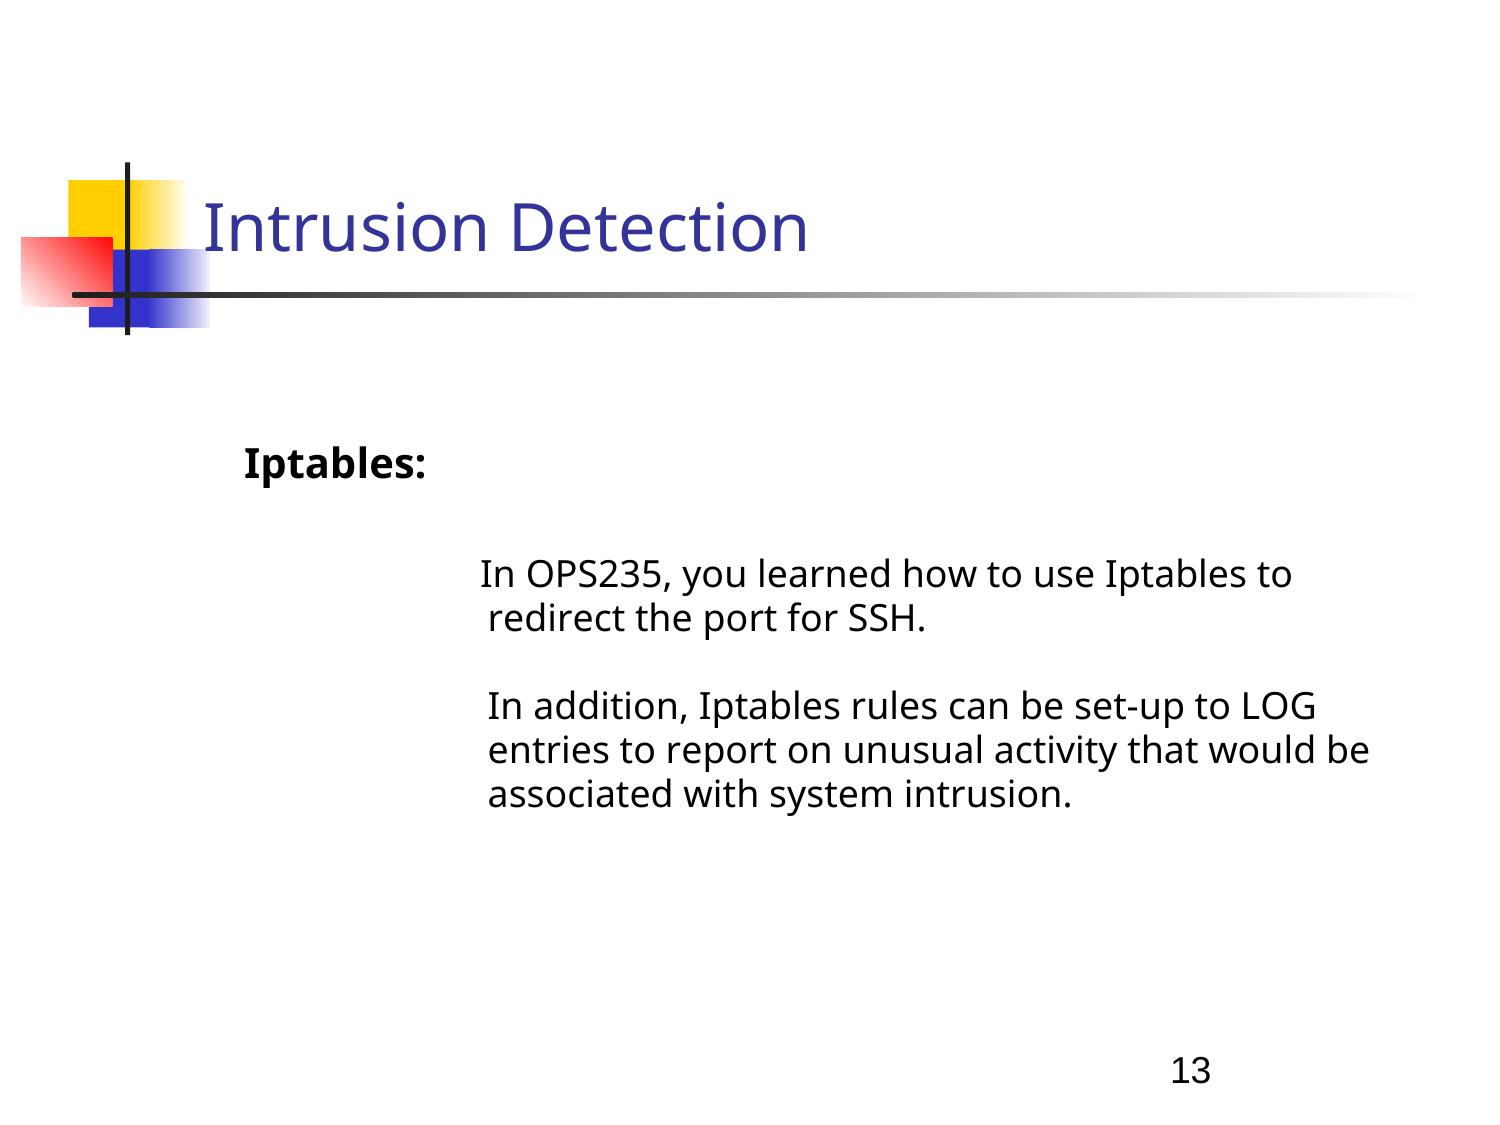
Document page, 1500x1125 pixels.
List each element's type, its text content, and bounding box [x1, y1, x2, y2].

list Iptables: In OPS235, you learned how to use Iptables to redirect the port for SSH. In addition, Iptables rules can be set-up to LOG entries to report on unusual activity that would be associated with system intrusion. [229, 365, 1434, 1034]
title Intrusion Detection [188, 35, 1468, 276]
